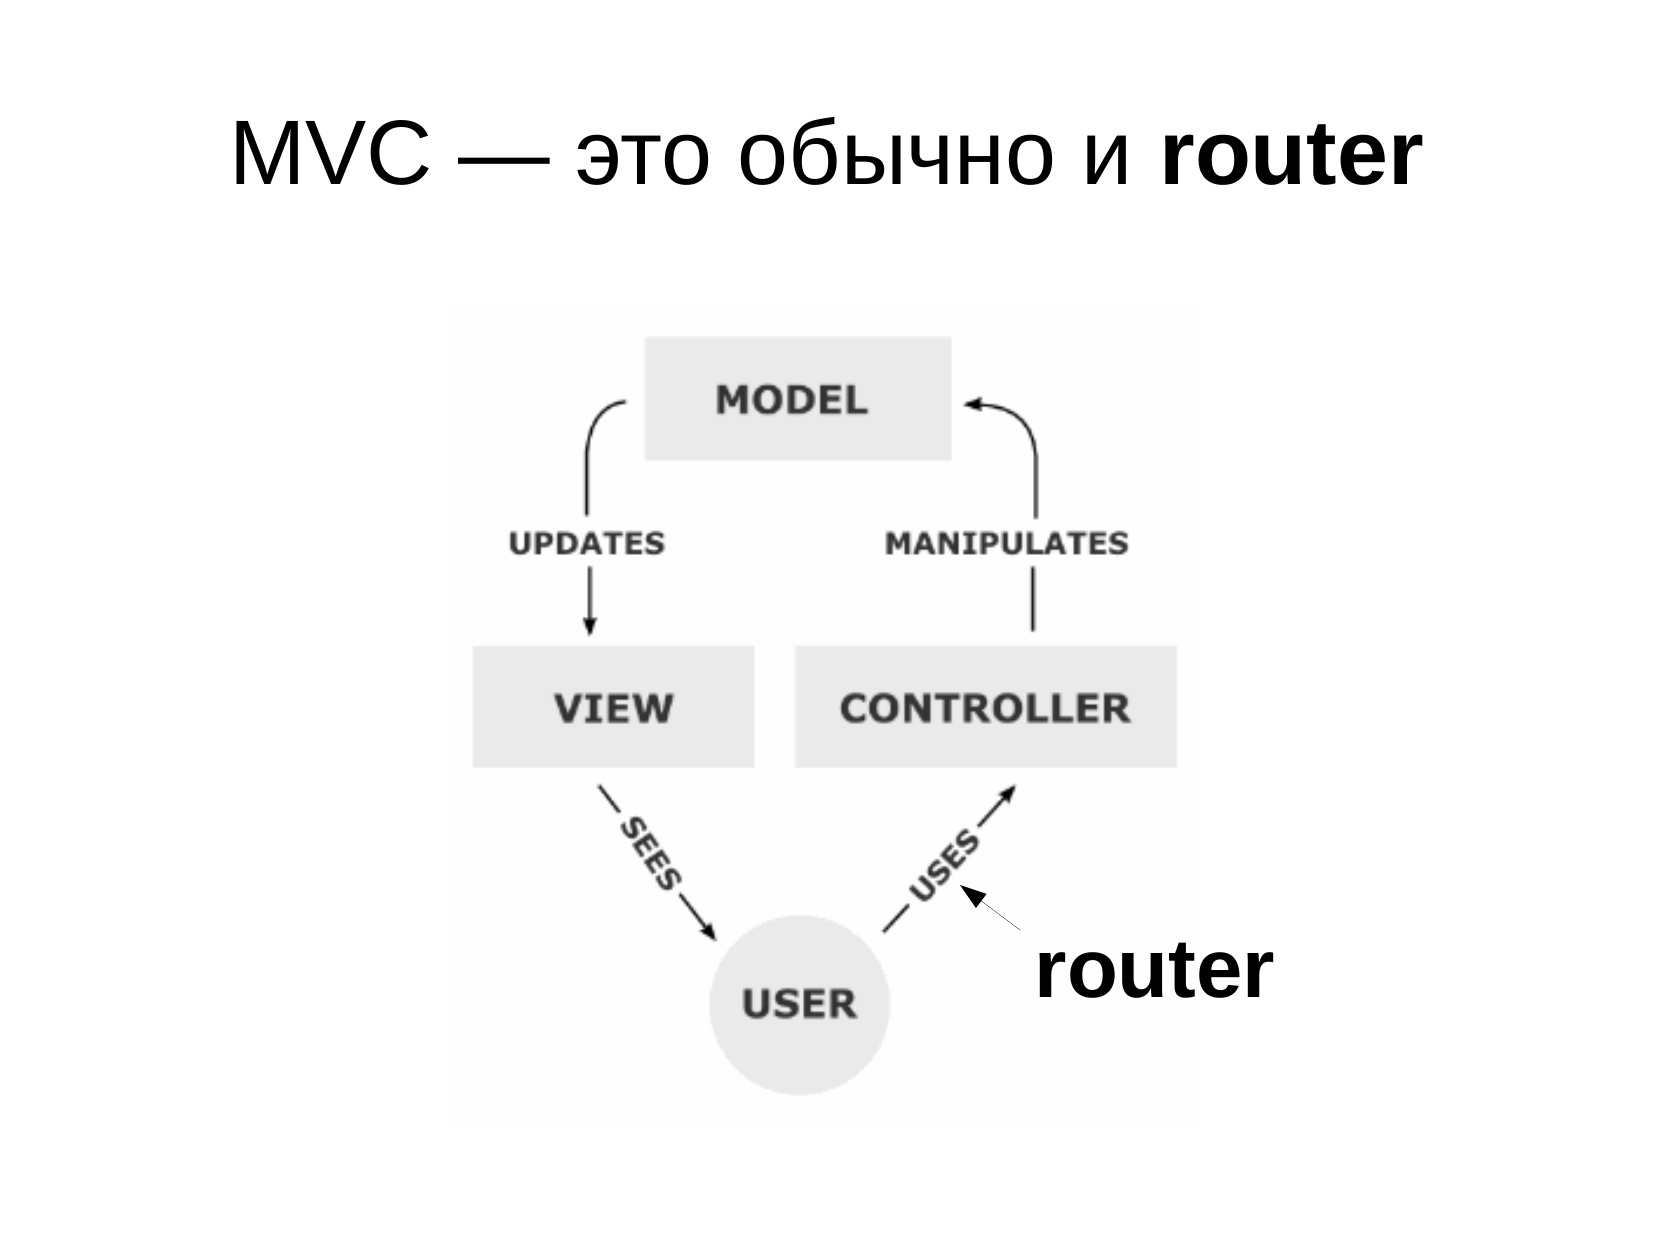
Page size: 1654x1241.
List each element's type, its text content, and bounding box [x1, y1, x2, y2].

picture [450, 304, 1201, 1126]
text_box router [1020, 915, 1291, 1023]
title MVC — это обычно и router [82, 49, 1571, 257]
